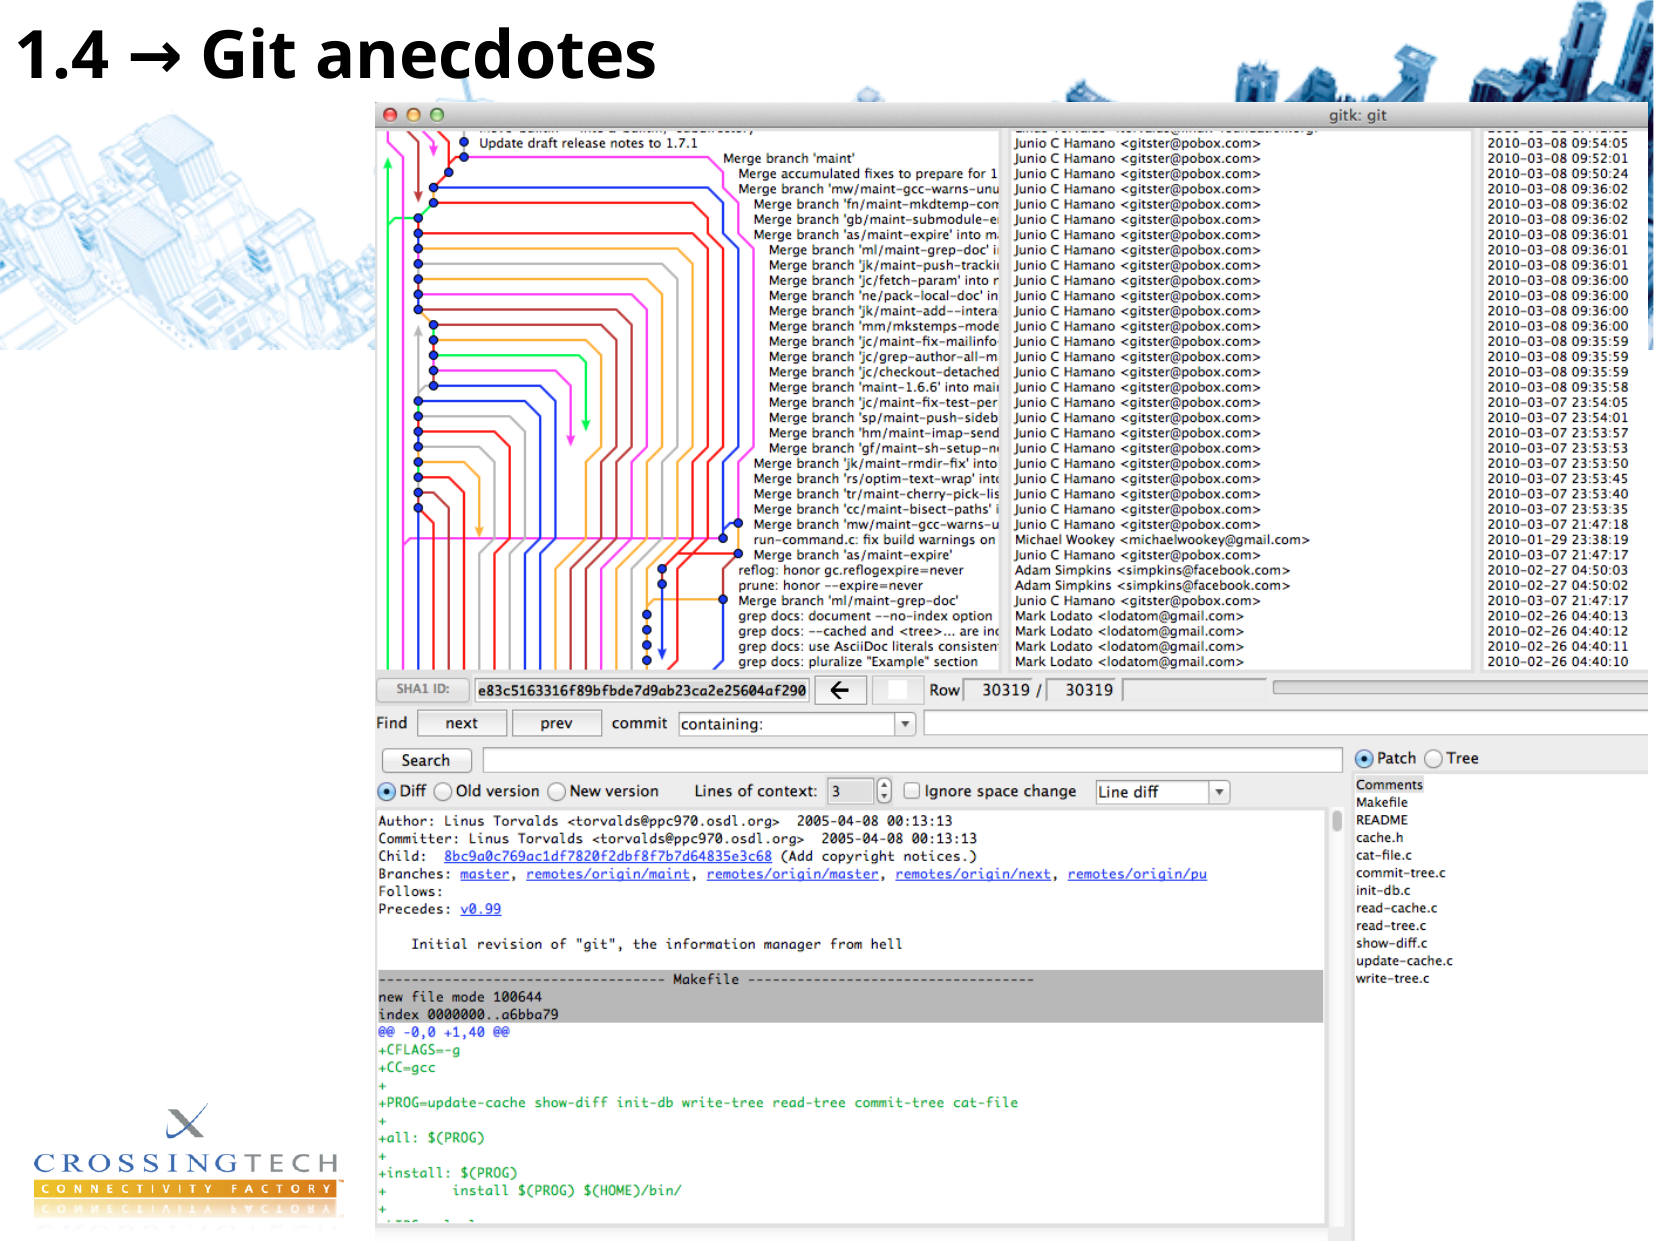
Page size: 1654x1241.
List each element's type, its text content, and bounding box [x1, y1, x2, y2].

text_box 1.4 → Git anecdotes [0, 0, 793, 93]
picture [34, 1103, 344, 1237]
picture [0, 0, 1654, 1241]
